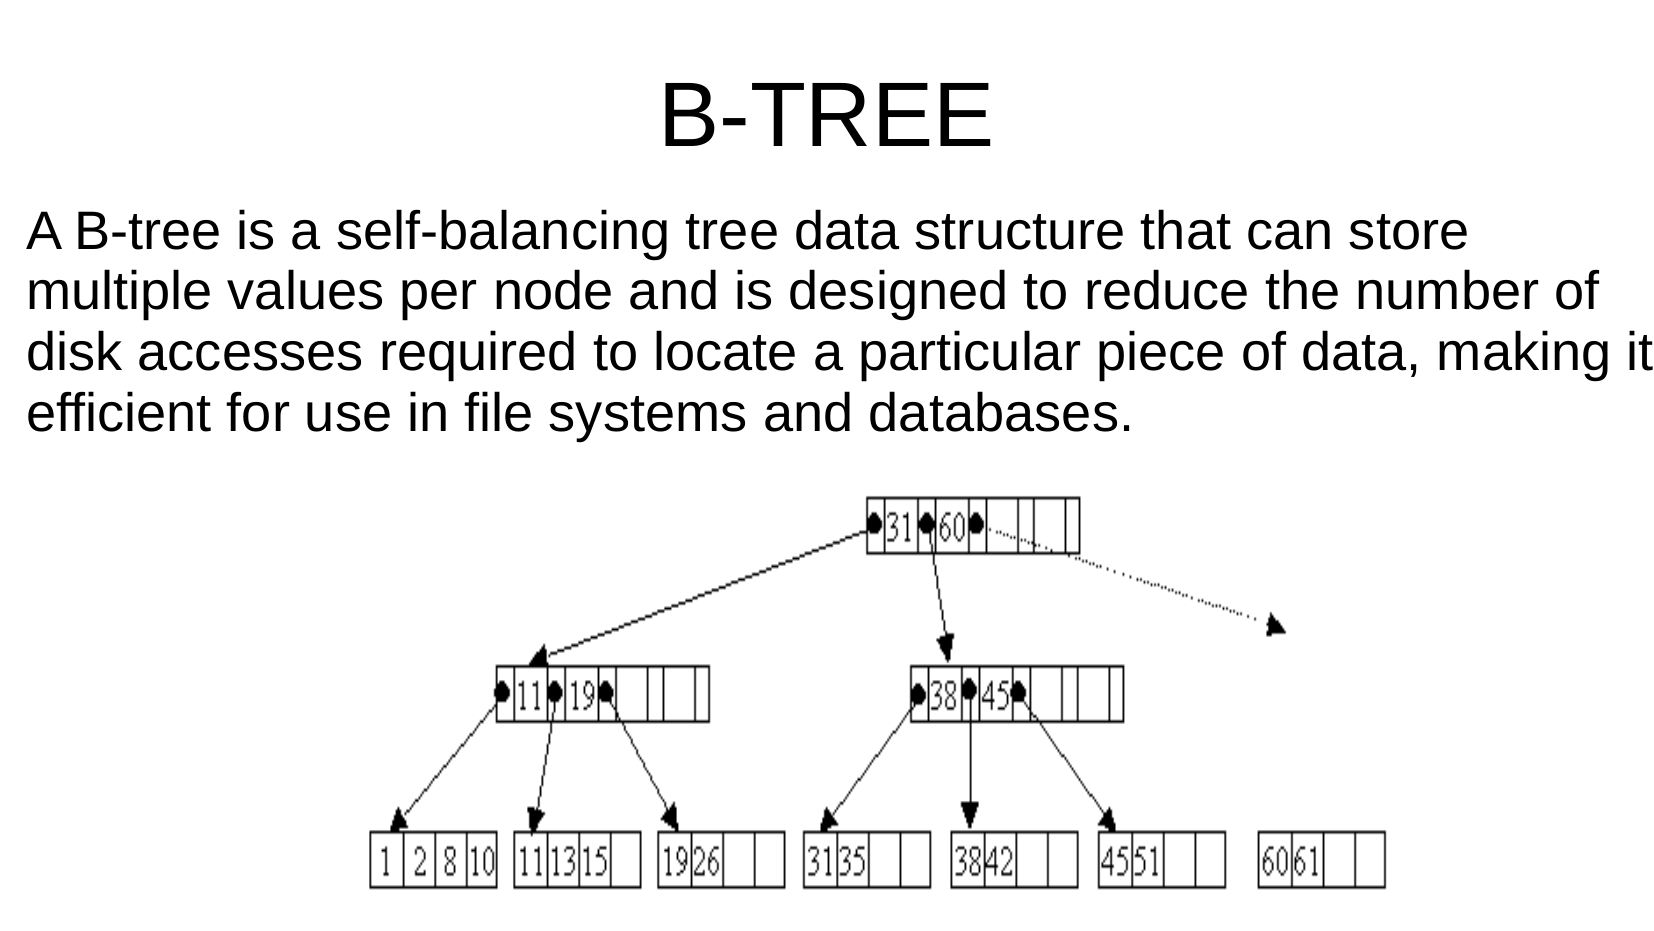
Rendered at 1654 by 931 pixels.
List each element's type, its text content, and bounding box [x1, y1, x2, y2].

text_box A B-tree is a self-balancing tree data structure that can store multiple values per node and is designed to reduce the number of disk accesses required to locate a particular piece of data, making it efficient for use in file systems and databases. [11, 193, 1654, 451]
title B-TREE [82, 37, 1571, 193]
picture [361, 487, 1388, 901]
